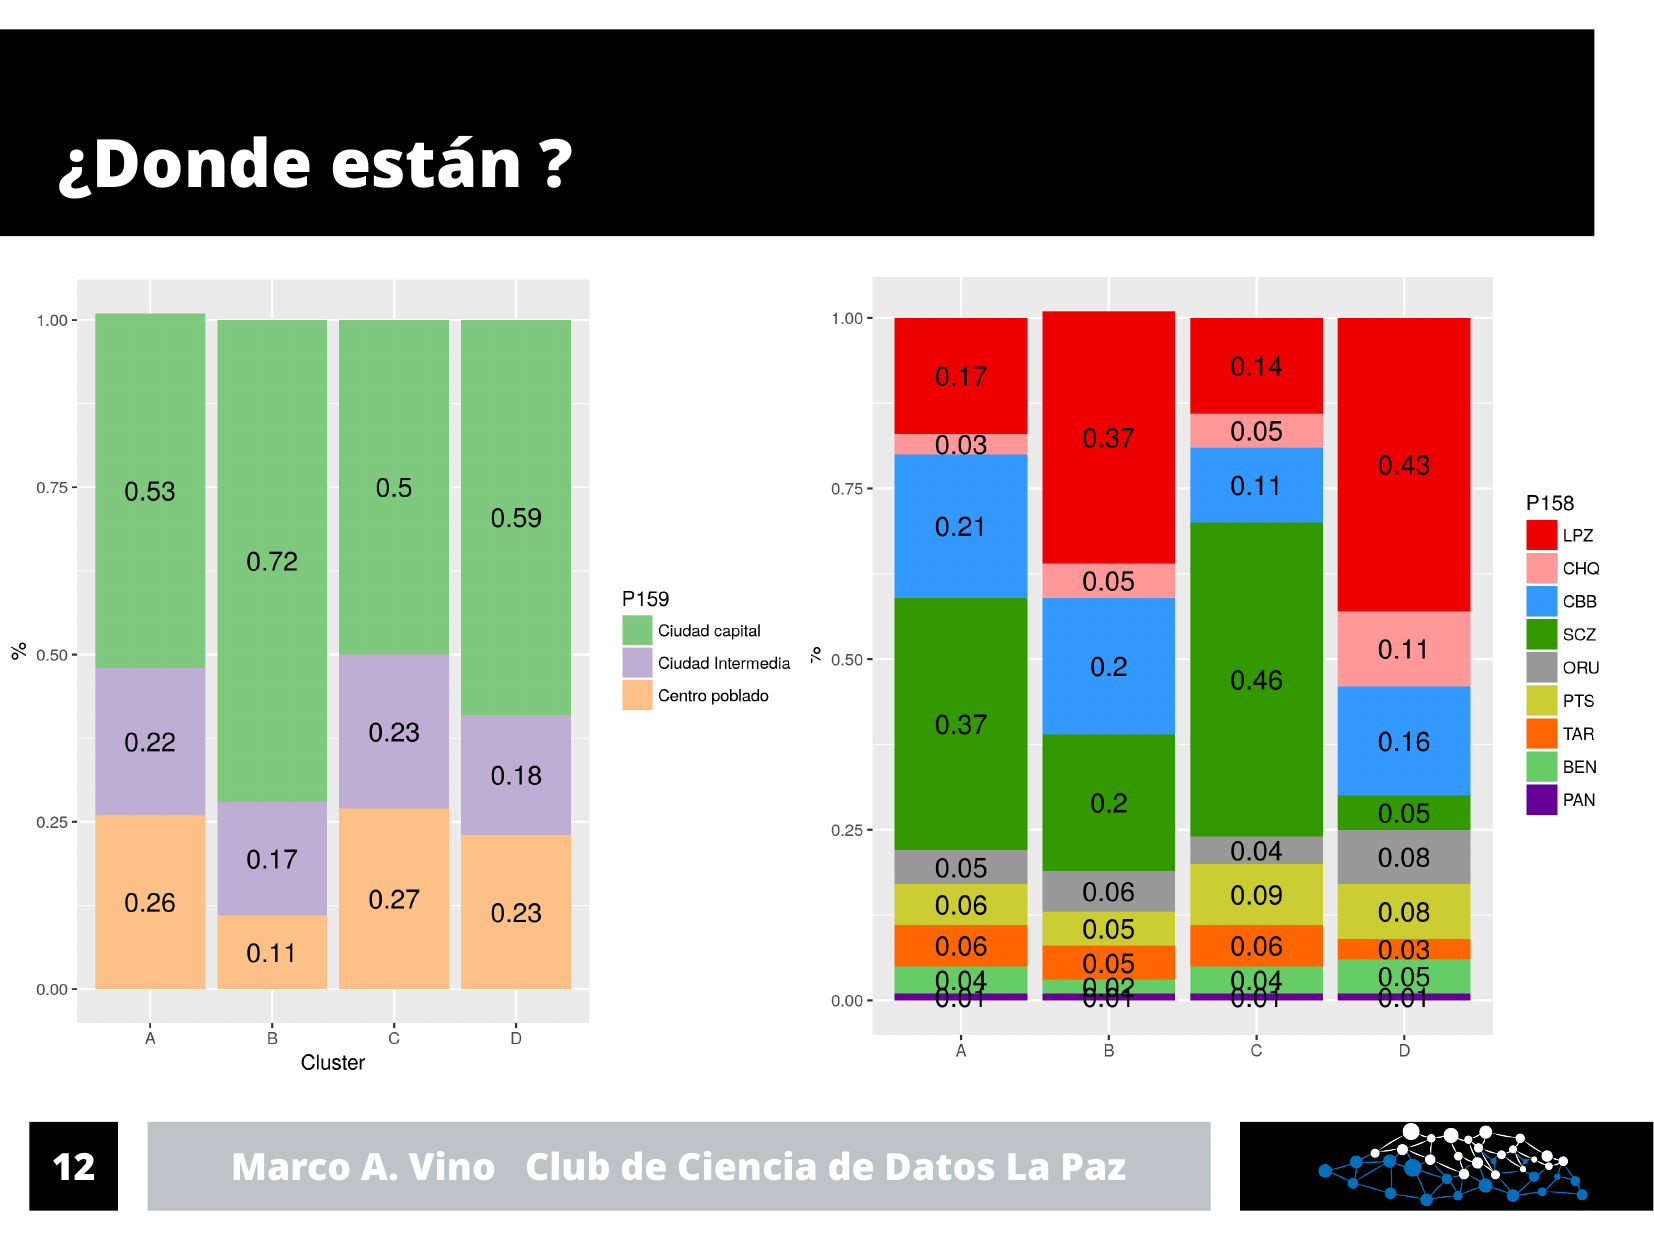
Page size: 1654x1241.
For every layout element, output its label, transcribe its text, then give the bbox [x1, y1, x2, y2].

title ¿Donde están ? [58, 58, 1595, 207]
picture [0, 266, 1621, 1081]
picture [1310, 1107, 1599, 1225]
